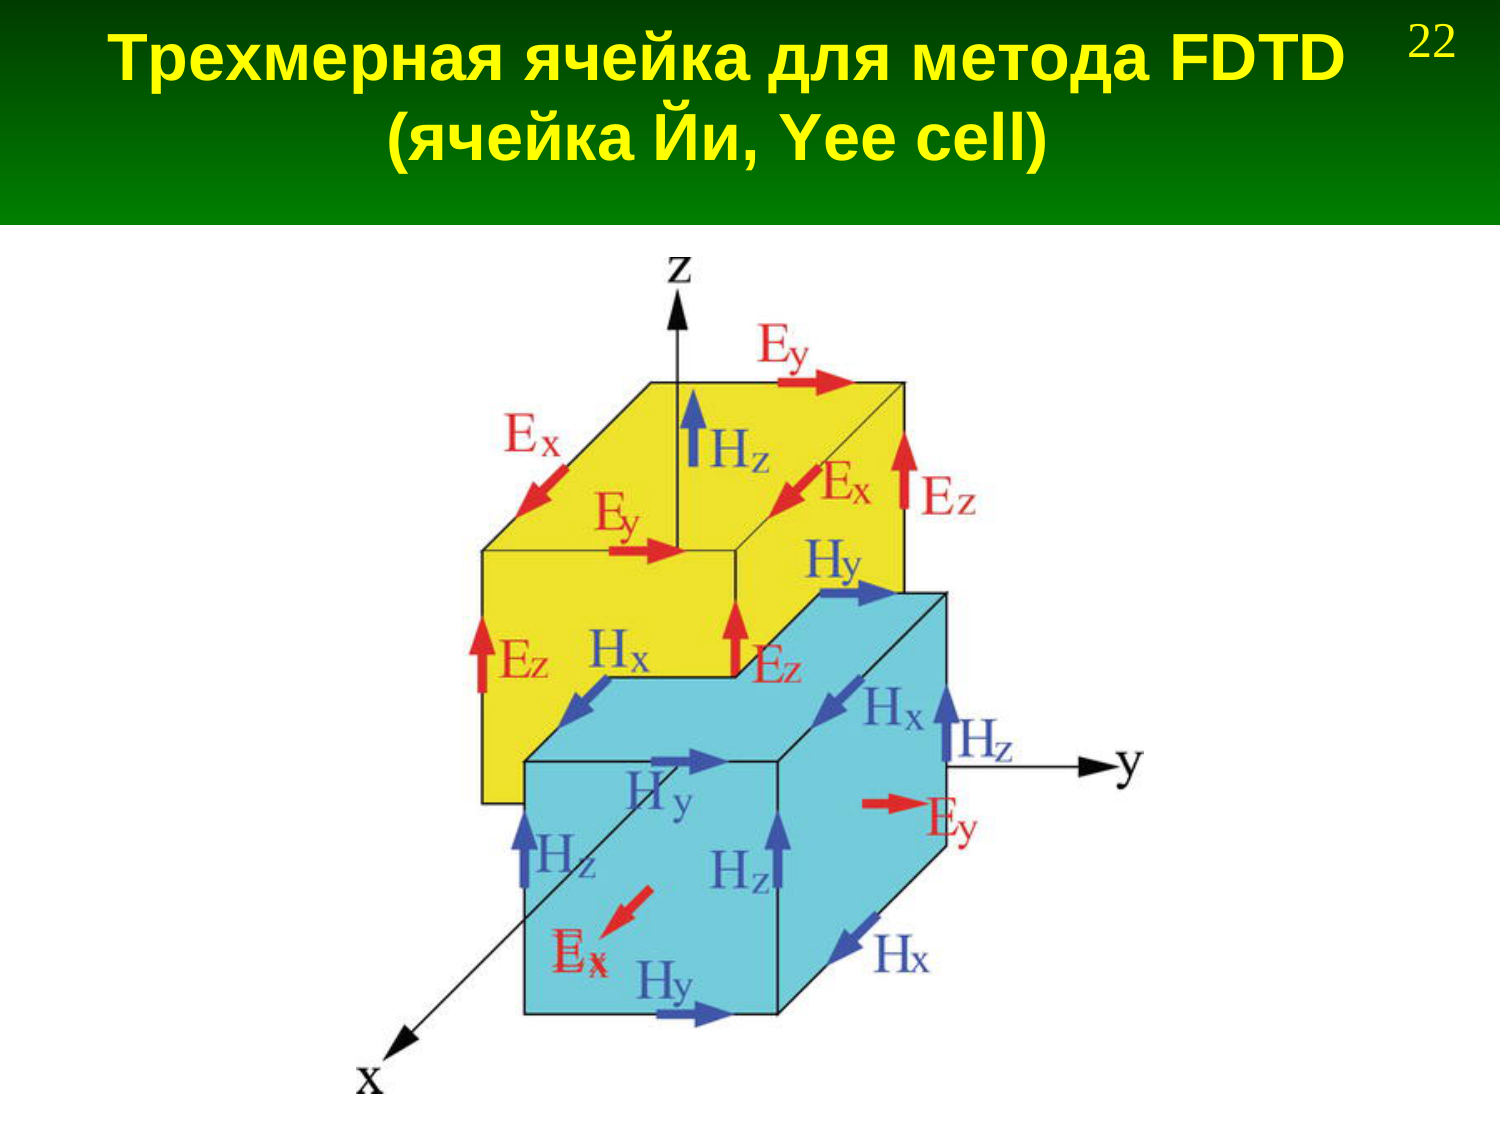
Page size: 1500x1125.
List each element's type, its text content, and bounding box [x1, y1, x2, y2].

title Трехмерная ячейка для метода FDTD (ячейка Йи, Yee cell) [36, 0, 1399, 192]
picture [356, 257, 1144, 1094]
